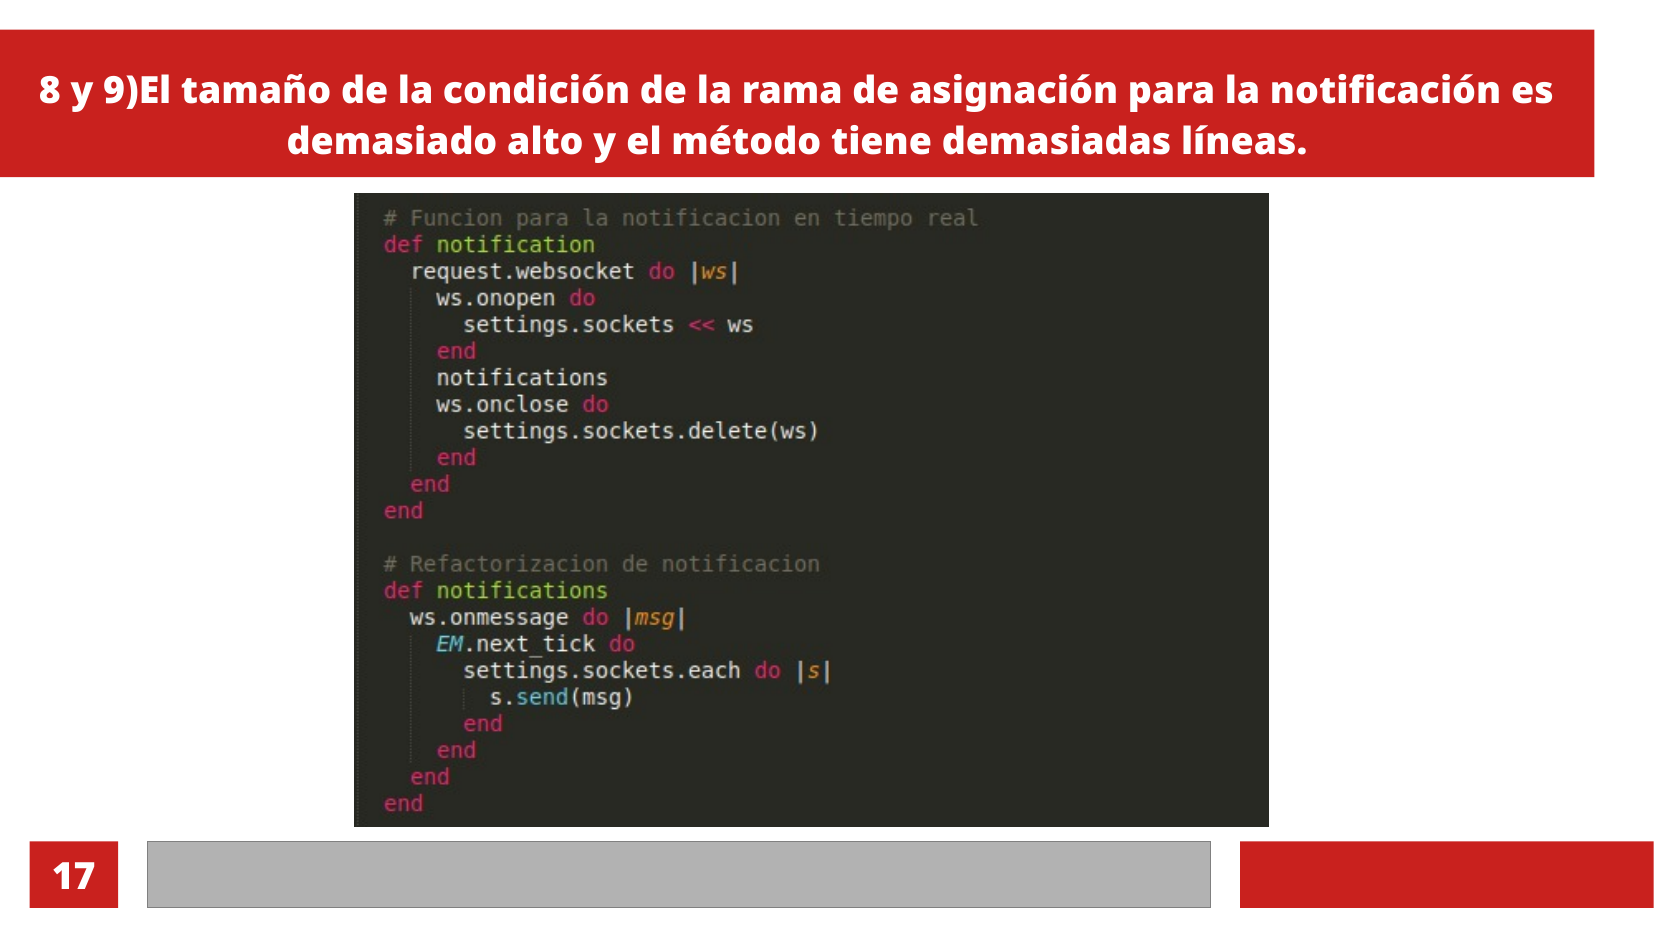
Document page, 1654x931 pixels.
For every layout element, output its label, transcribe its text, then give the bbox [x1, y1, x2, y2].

picture [354, 193, 1269, 827]
title 8 y 9)El tamaño de la condición de la rama de asignación para la notificación es demasiado alto y el método tiene demasiadas líneas. [29, 29, 1565, 148]
